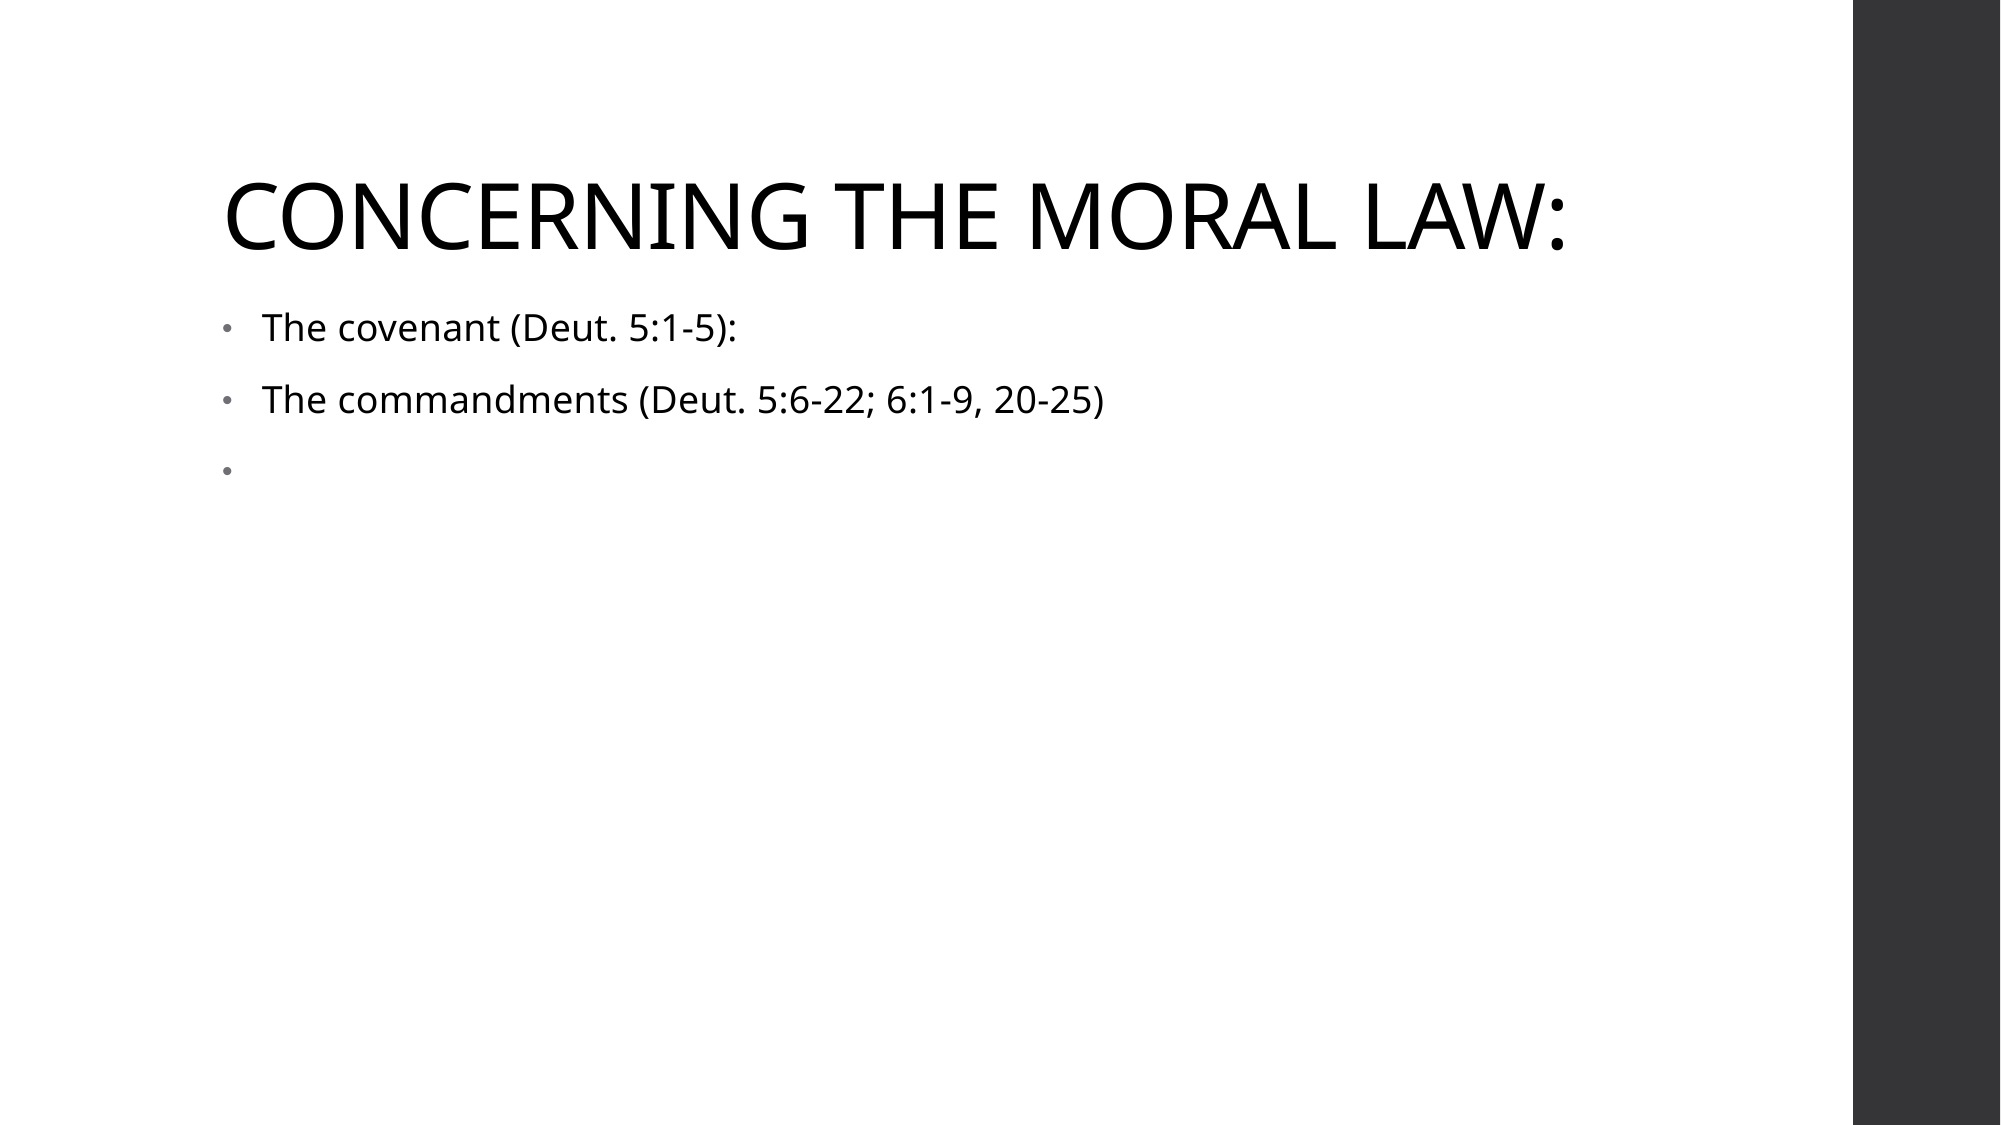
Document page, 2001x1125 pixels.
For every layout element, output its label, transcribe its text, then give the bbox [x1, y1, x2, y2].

list The covenant (Deut. 5:1-5): The commandments (Deut. 5:6-22; 6:1-9, 20-25) [206, 299, 1617, 1014]
title CONCERNING THE MORAL LAW: [206, 60, 1797, 278]
